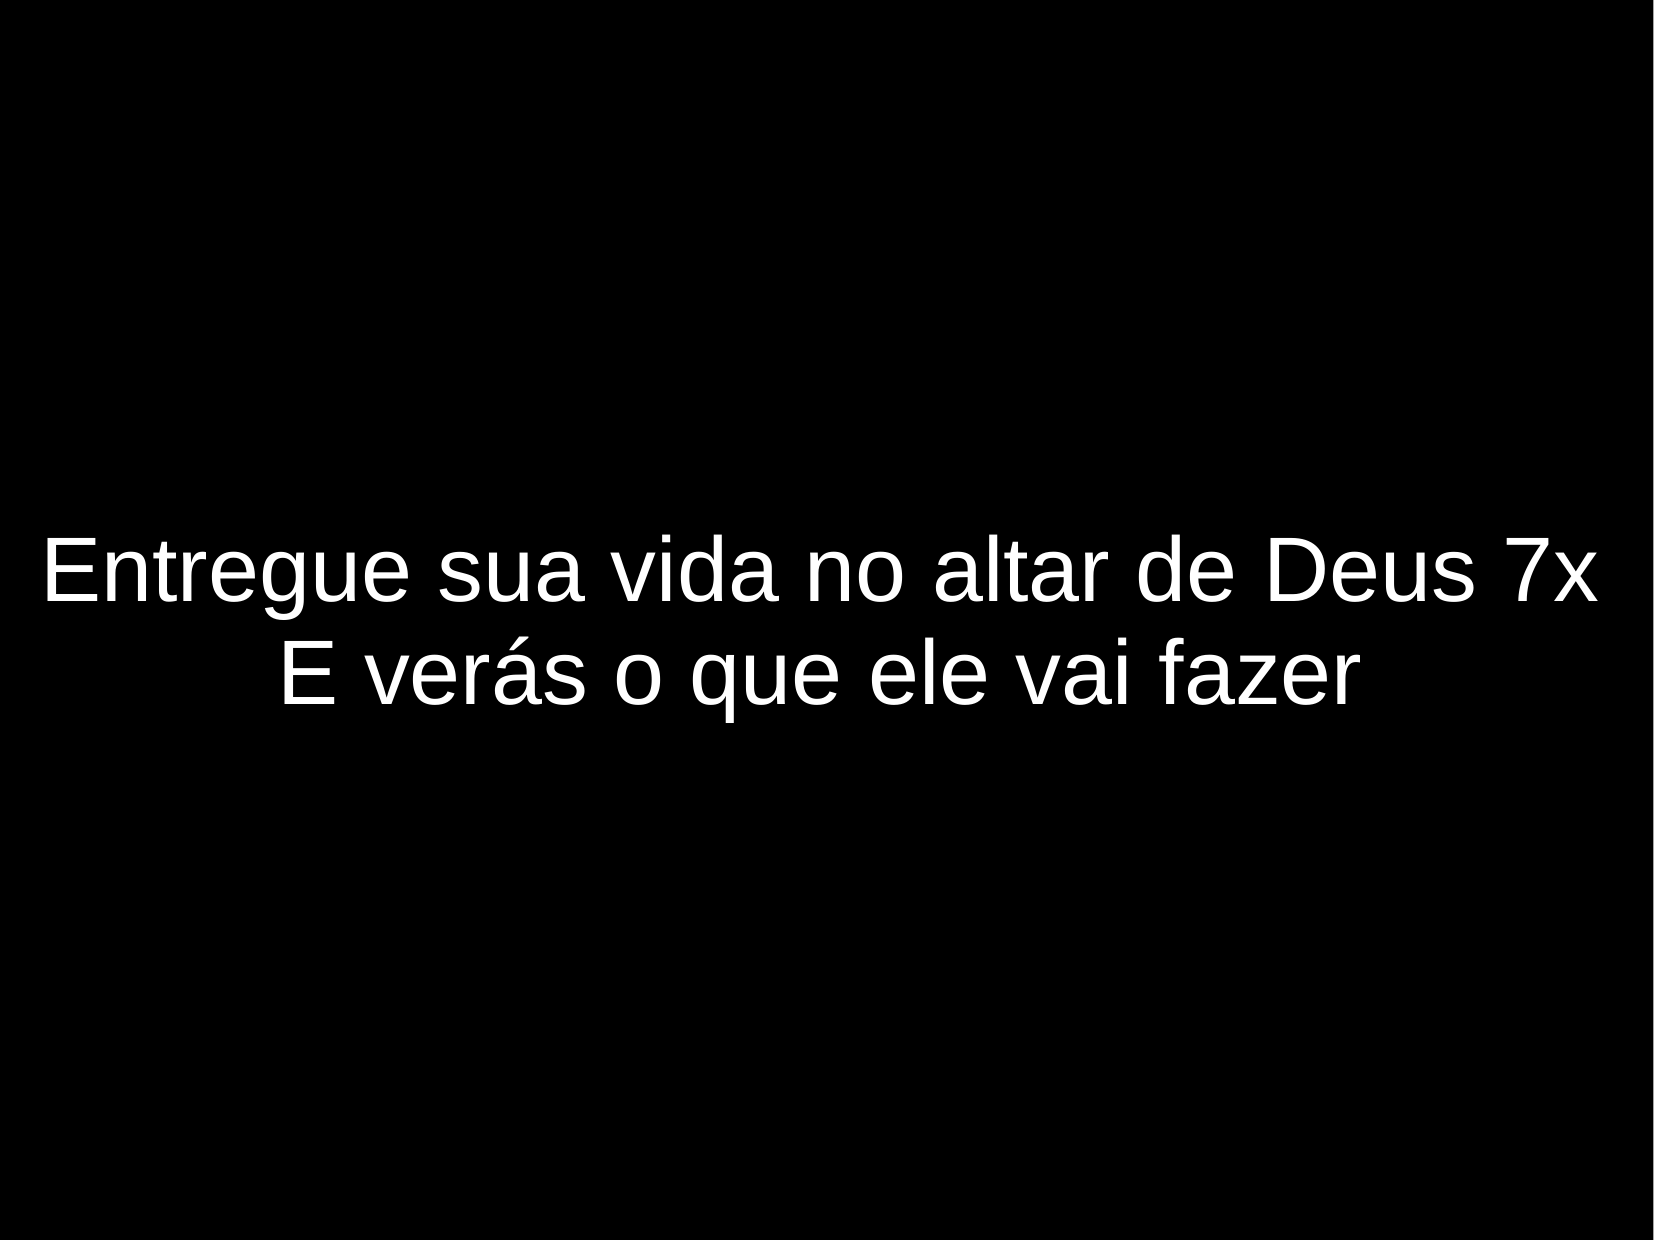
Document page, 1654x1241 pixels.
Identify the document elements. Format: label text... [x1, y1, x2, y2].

subtitle Entregue sua vida no altar de Deus 7x E verás o que ele vai fazer [0, 49, 1642, 1193]
